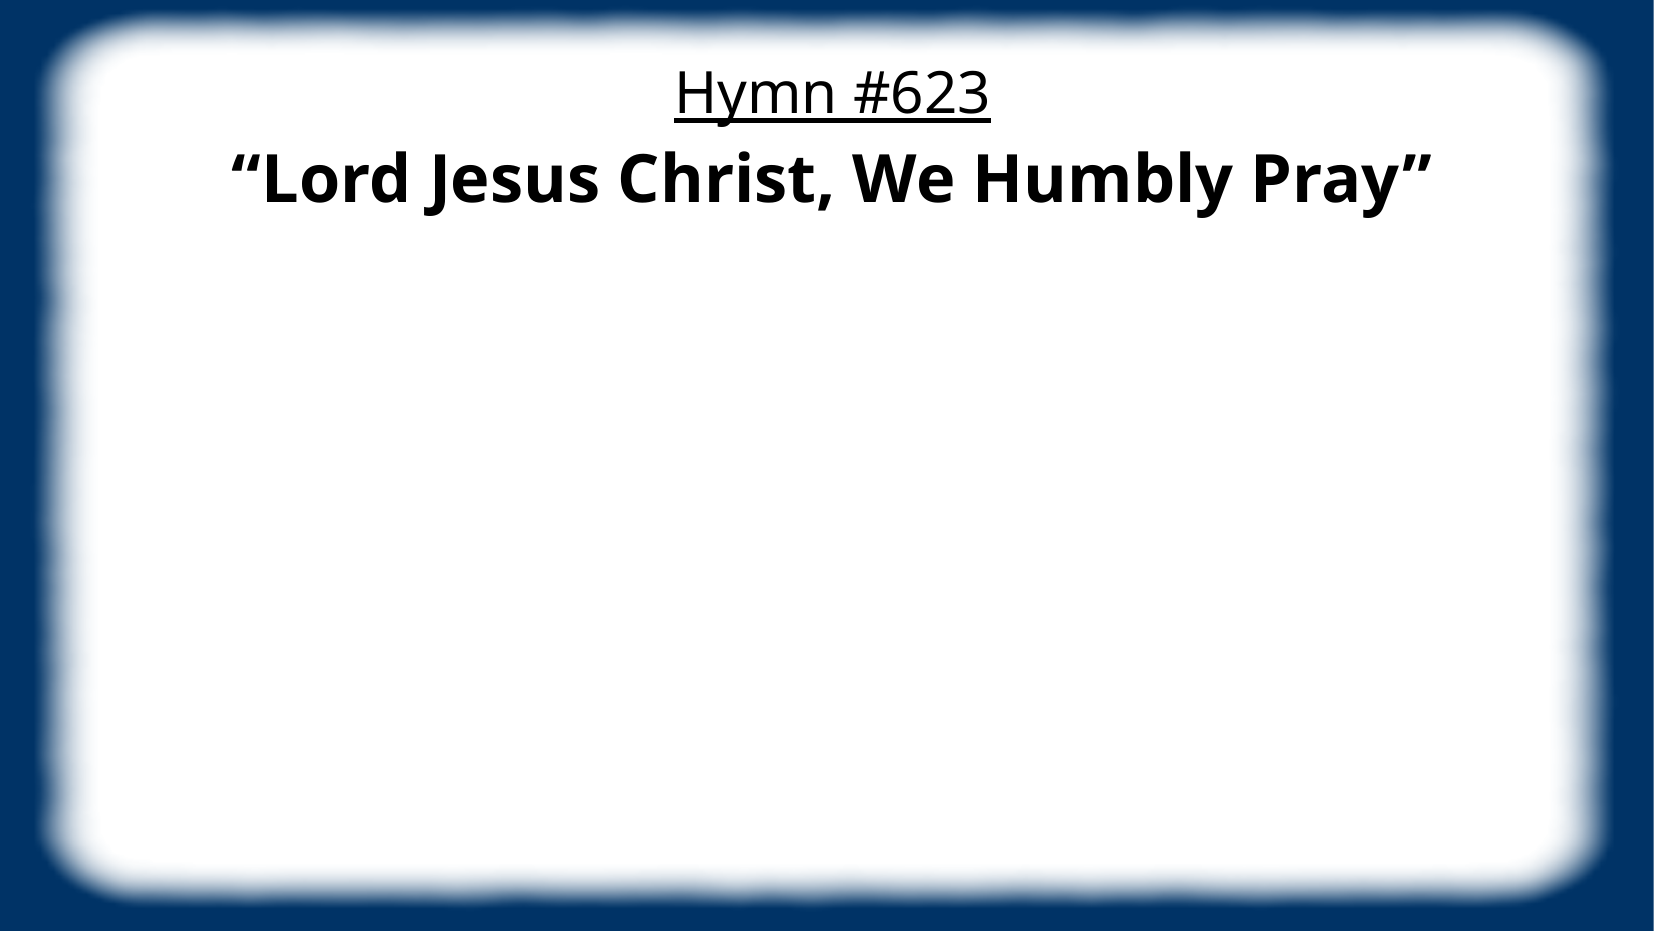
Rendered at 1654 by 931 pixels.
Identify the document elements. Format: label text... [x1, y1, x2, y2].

text_box Hymn #623 “Lord Jesus Christ, We Humbly Pray” [105, 44, 1561, 226]
picture [0, 0, 1654, 931]
